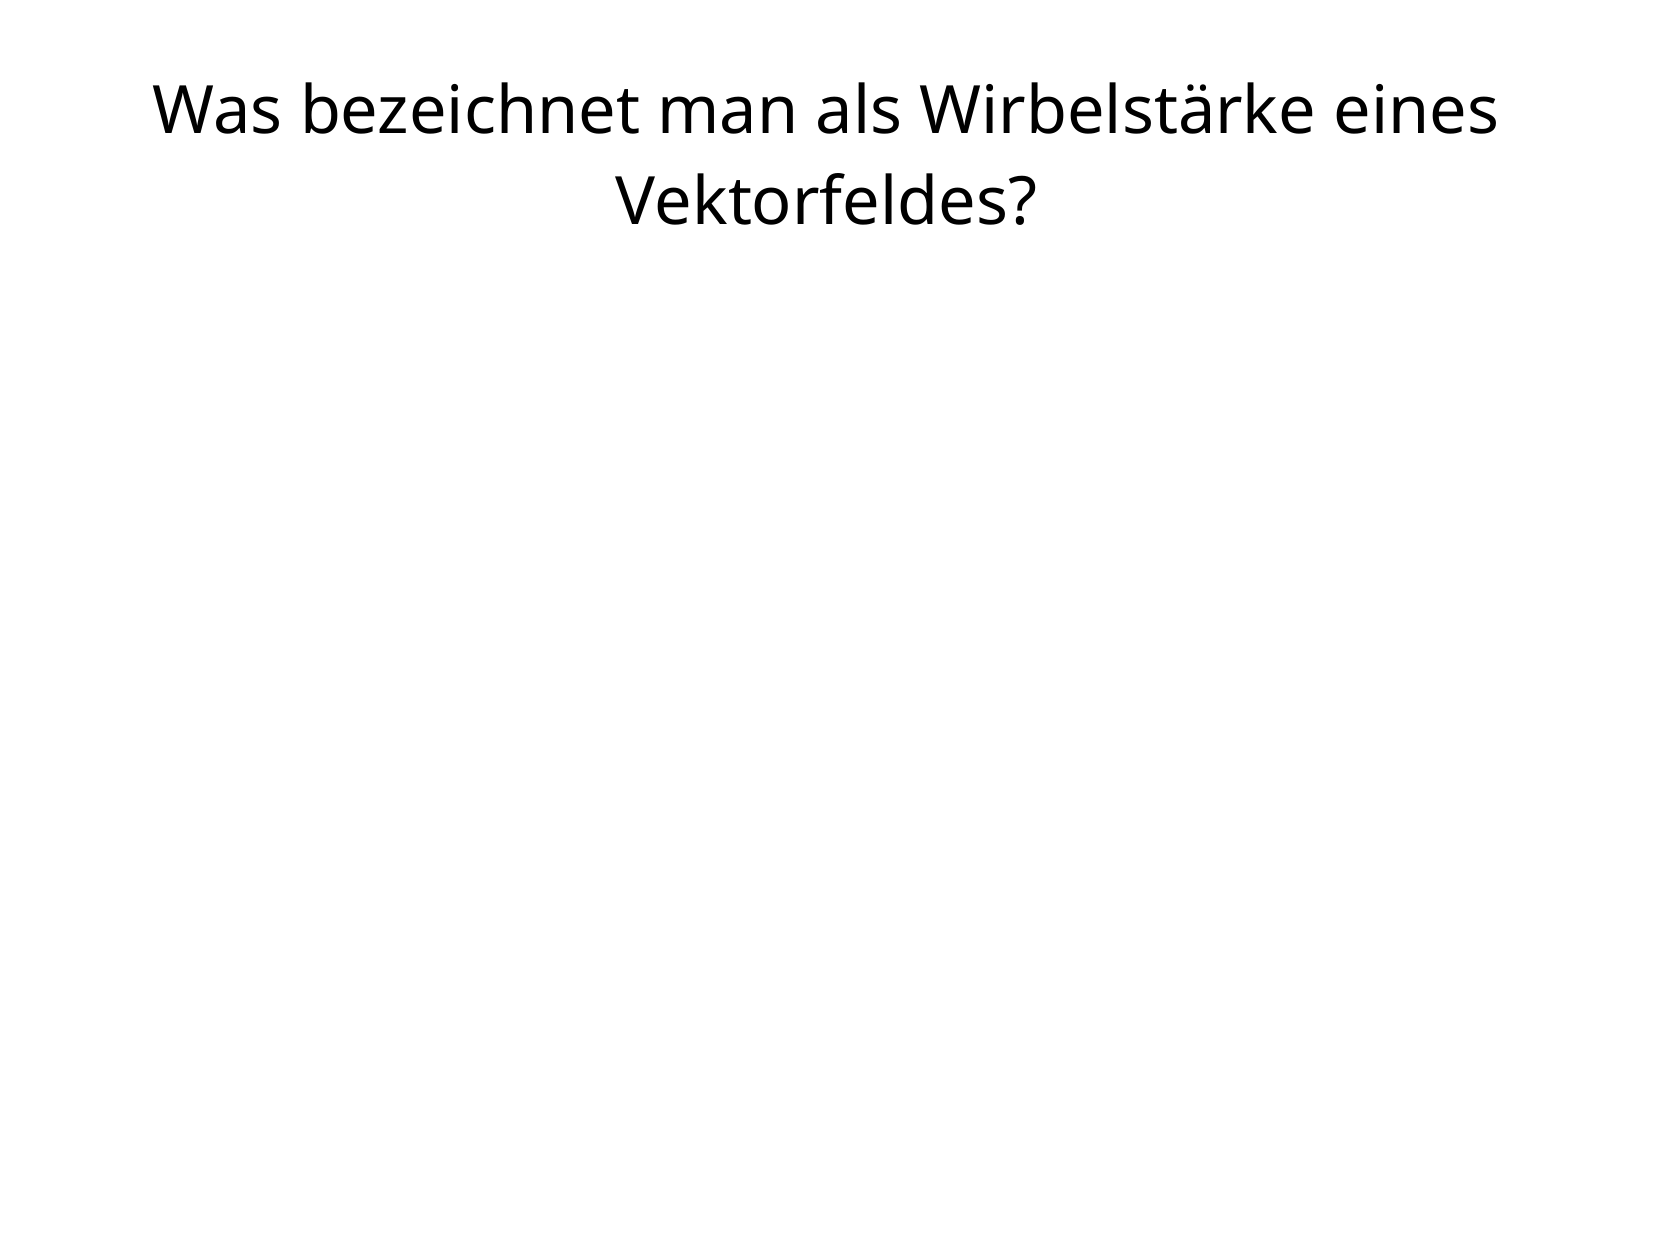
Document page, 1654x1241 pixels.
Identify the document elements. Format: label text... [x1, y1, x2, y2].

title Was bezeichnet man als Wirbelstärke eines Vektorfeldes? [82, 49, 1571, 257]
